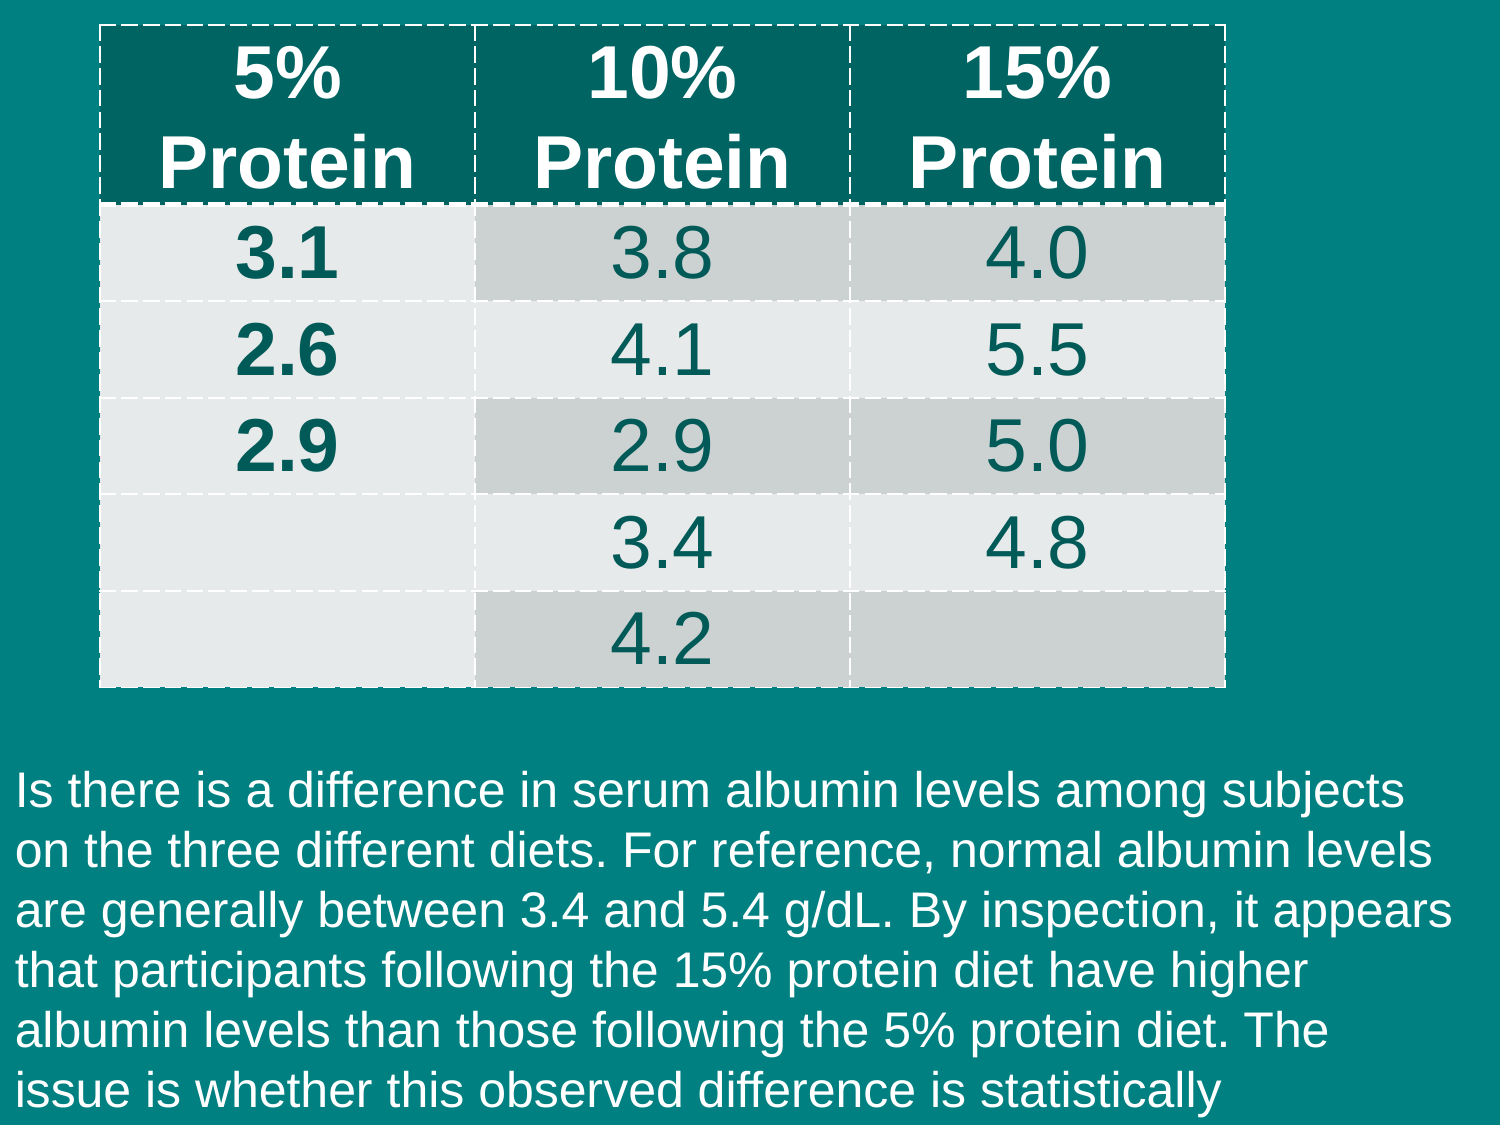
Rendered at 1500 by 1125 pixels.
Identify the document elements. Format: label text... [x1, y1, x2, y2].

table_cell 3.4 [475, 494, 850, 591]
table_header 5% Protein [100, 25, 475, 205]
table_cell 4.1 [475, 301, 850, 398]
table_cell [100, 591, 475, 687]
table_header 15% Protein [850, 25, 1225, 205]
table_cell 5.5 [850, 301, 1225, 398]
table_cell 5.0 [850, 398, 1225, 494]
text_box Is there is a difference in serum albumin levels among subjects on the three different diets. For reference, normal albumin levels are generally between 3.4 and 5.4 g/dL. By inspection, it appears that participants following the 15% protein diet have higher albumin levels than those following the 5% protein diet. The issue is whether this observed difference is statistically significant. [0, 749, 1475, 1125]
table_cell [850, 591, 1225, 687]
table_cell [100, 494, 475, 591]
table_cell 3.8 [475, 205, 850, 301]
table_cell 4.2 [475, 591, 850, 687]
table_cell 3.1 [100, 205, 475, 301]
table_header 10% Protein [475, 25, 850, 205]
table_cell 2.9 [475, 398, 850, 494]
table_cell 2.9 [100, 398, 475, 494]
table_cell 4.0 [850, 205, 1225, 301]
table_cell 4.8 [850, 494, 1225, 591]
table_cell 2.6 [100, 301, 475, 398]
